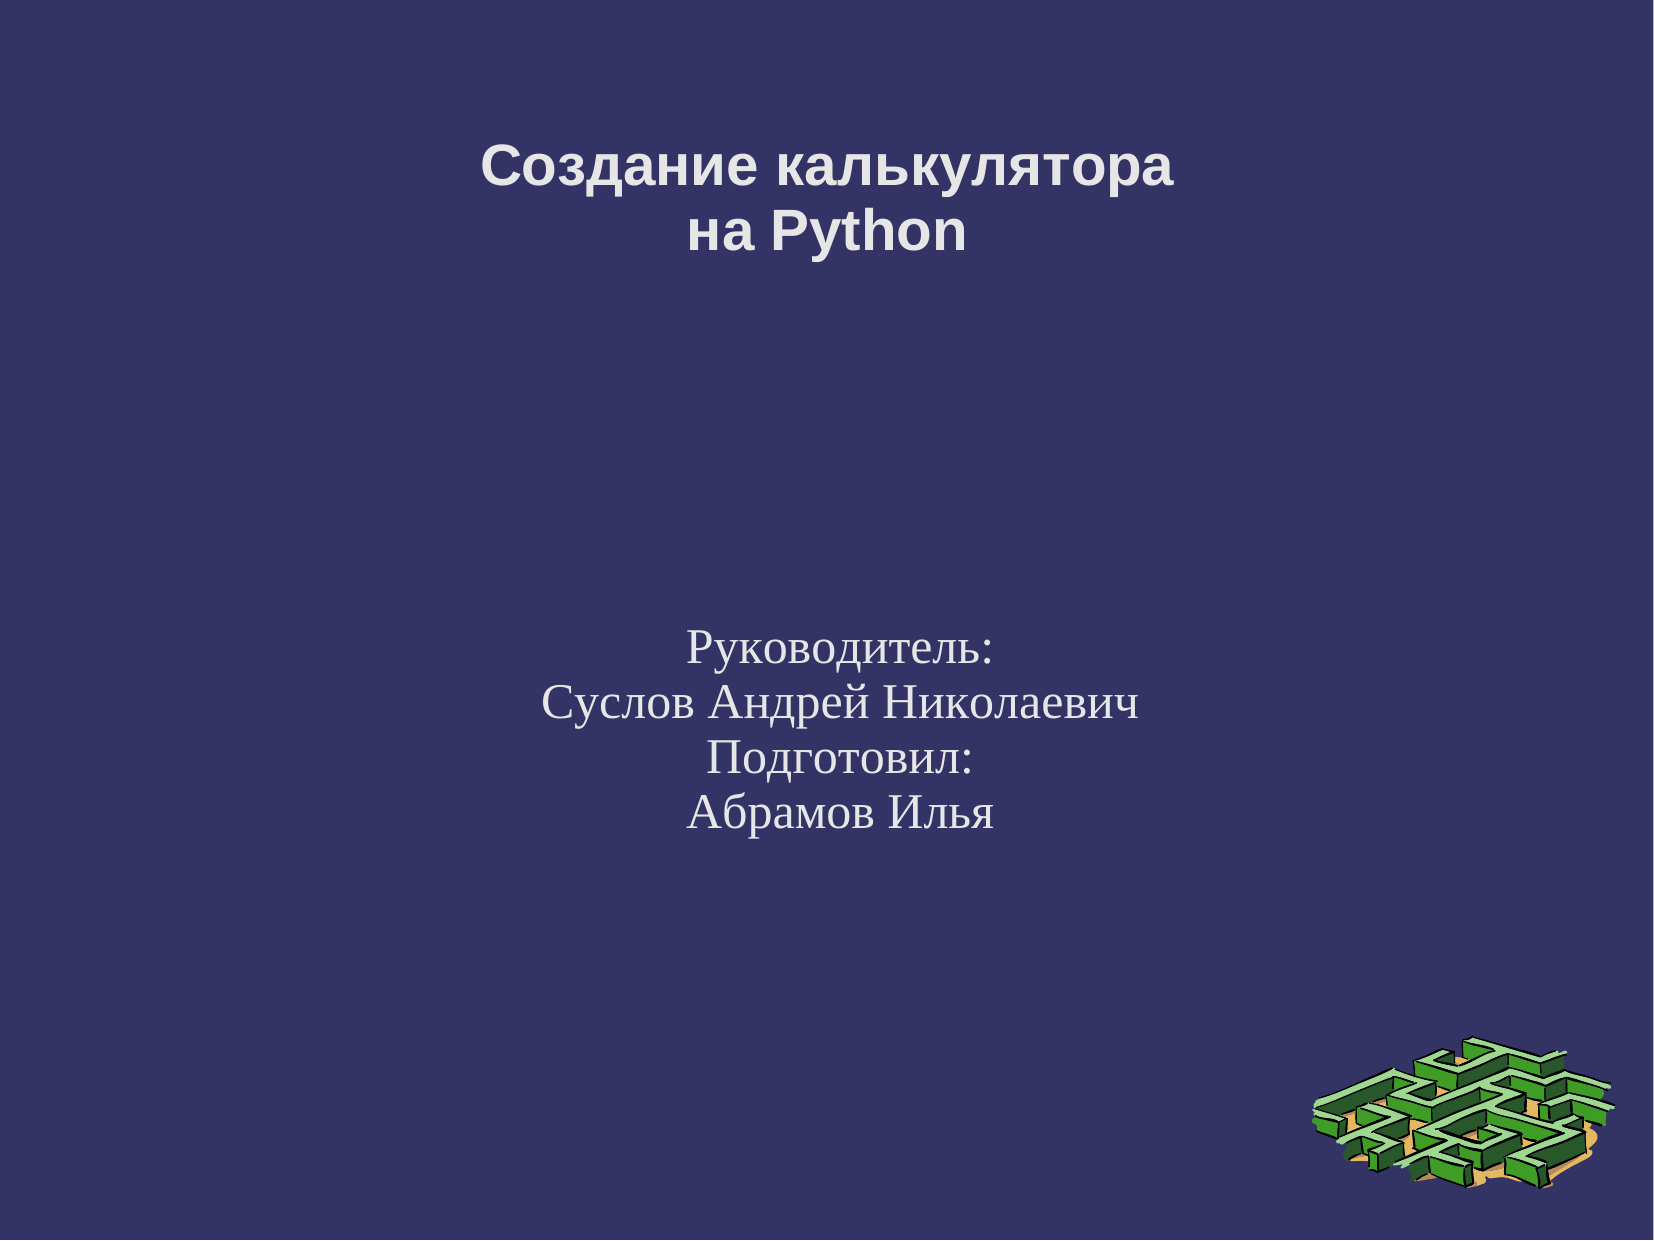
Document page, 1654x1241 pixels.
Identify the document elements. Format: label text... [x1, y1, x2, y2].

title Создание калькулятора на Python [121, 94, 1534, 302]
subtitle Руководитель: Суслов Андрей Николаевич Подготовил: Абрамов Илья [144, 366, 1536, 1148]
